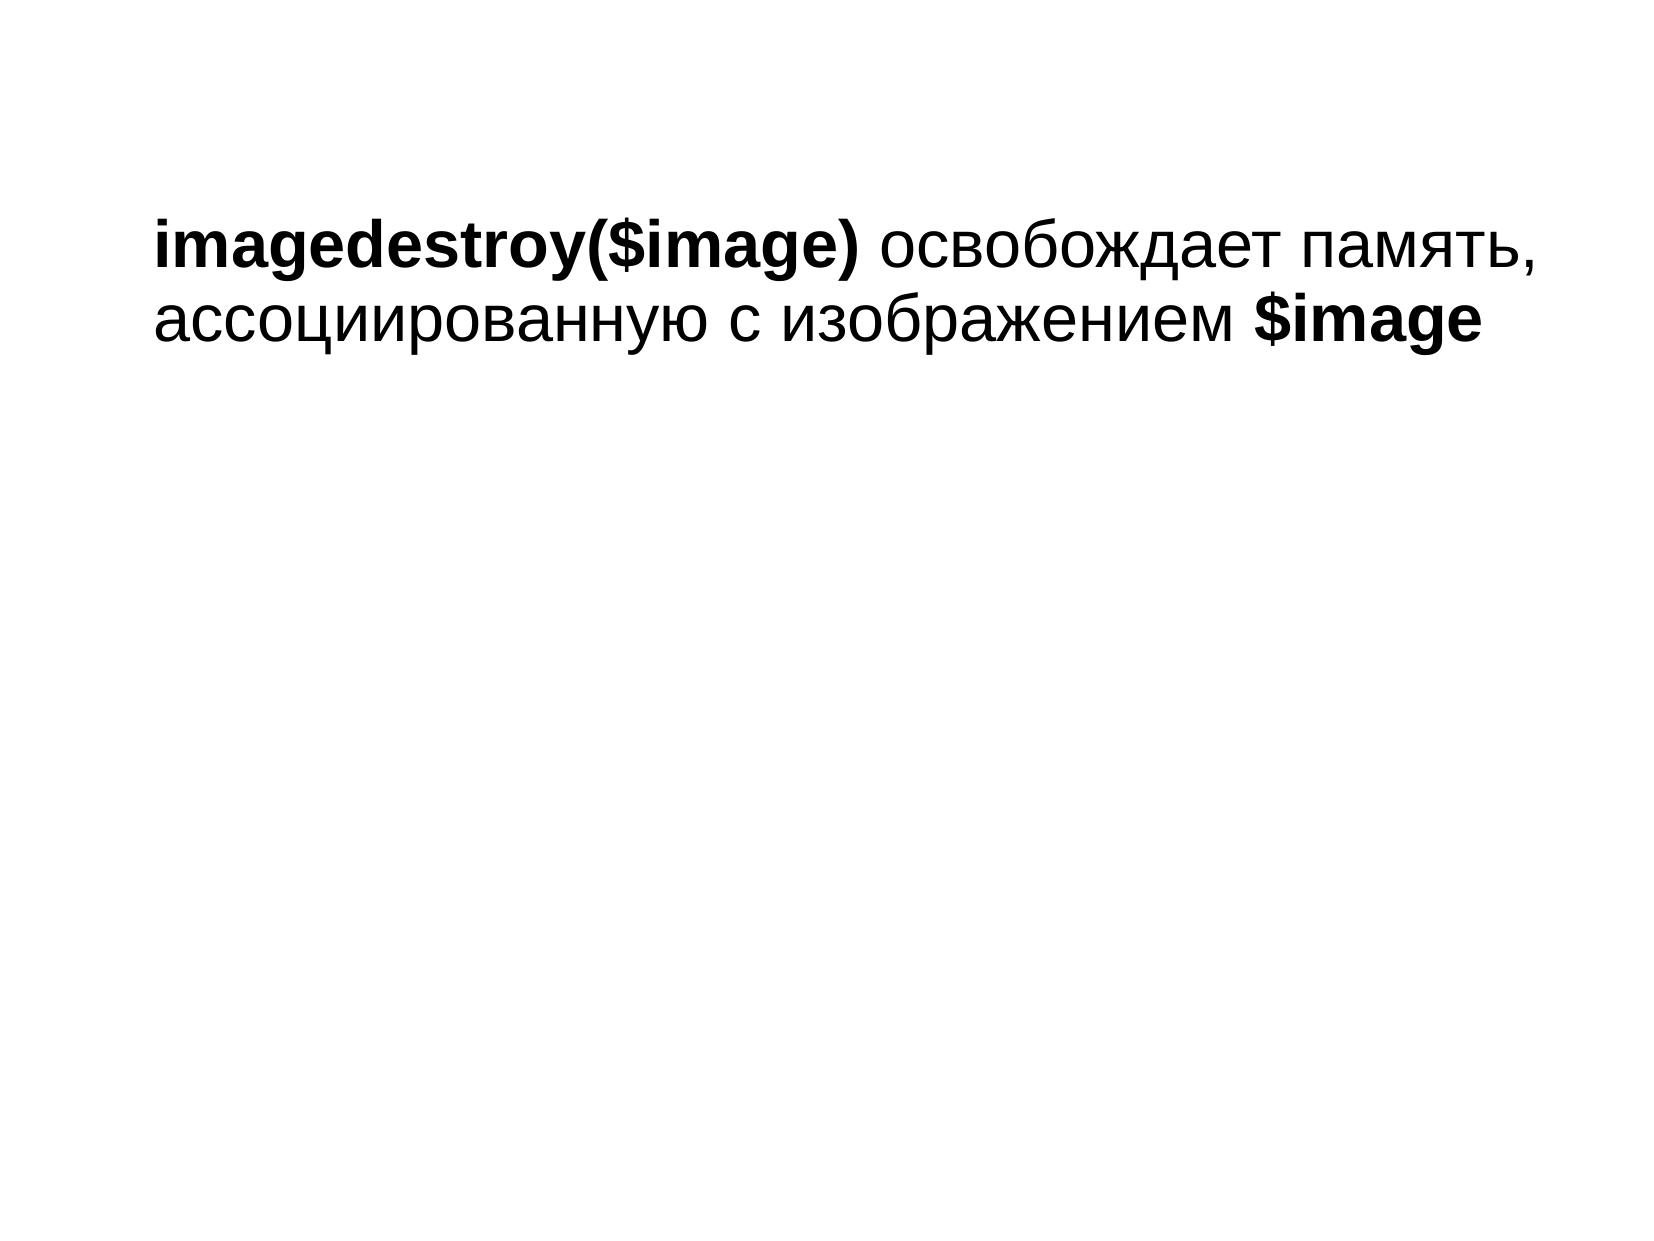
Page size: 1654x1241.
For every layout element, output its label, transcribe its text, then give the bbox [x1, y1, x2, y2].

list imagedestroy($image) освобождает память, ассоциированную с изображением $image [82, 206, 1571, 1109]
